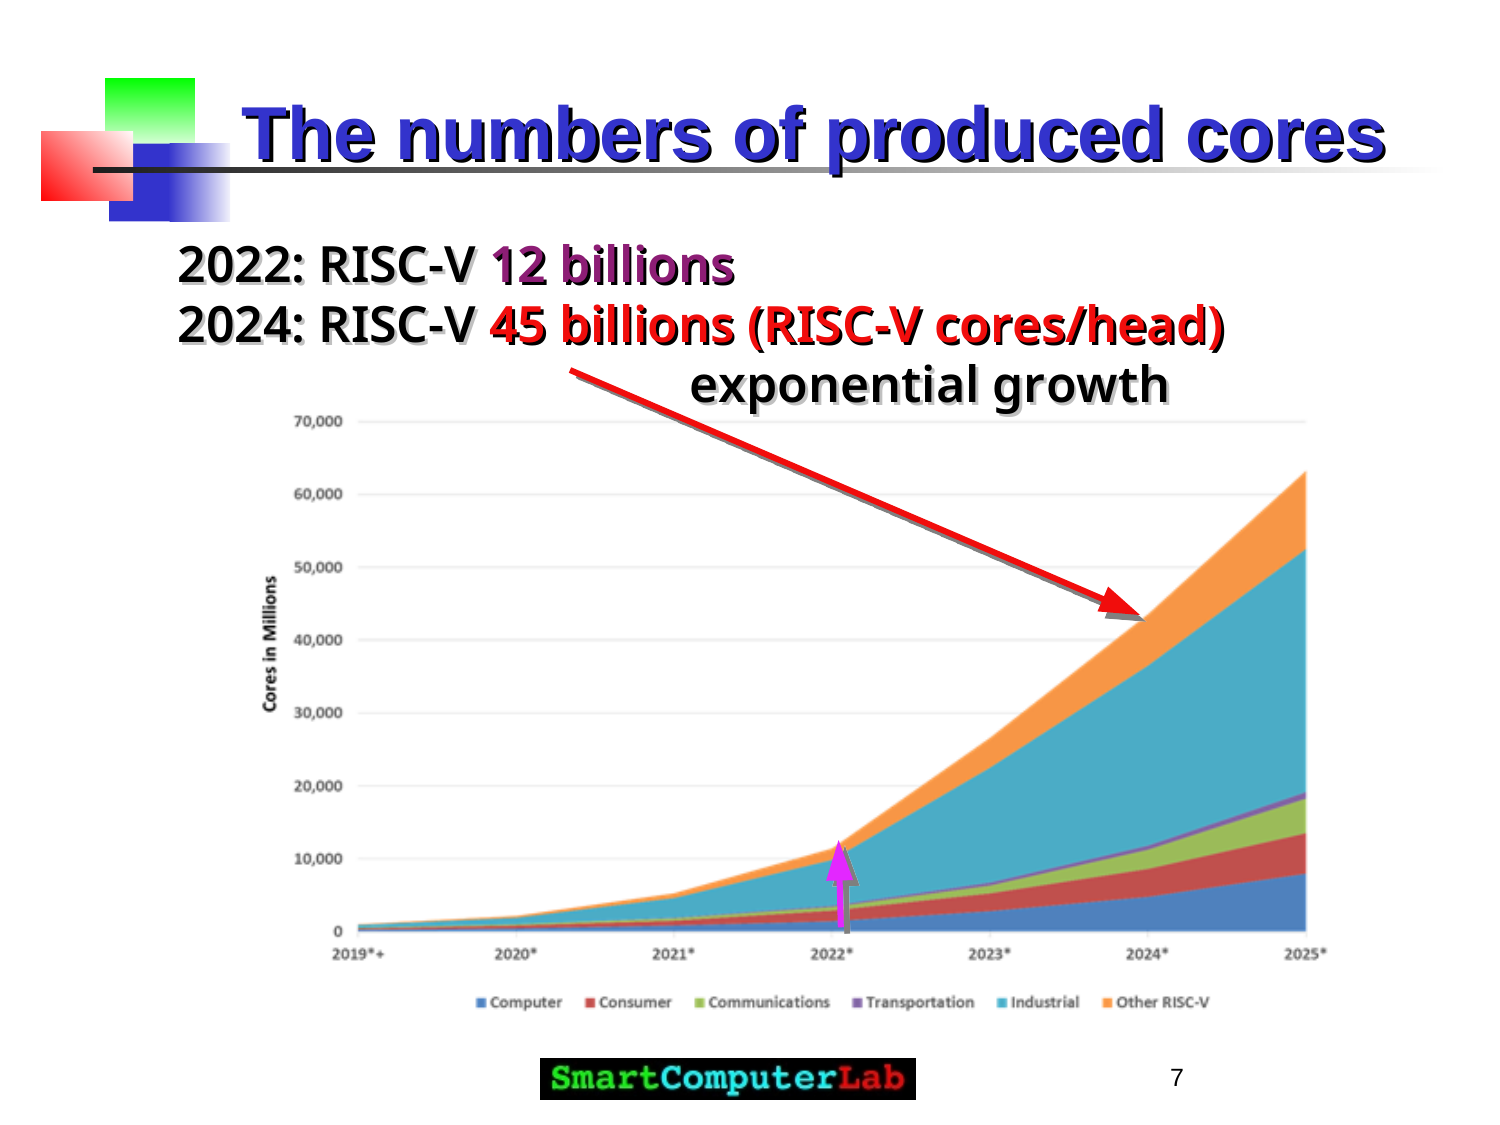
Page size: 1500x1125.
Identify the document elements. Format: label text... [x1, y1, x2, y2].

title The numbers of produced cores [203, 76, 1426, 183]
picture [540, 1058, 916, 1100]
text_box 2022: RISC-V 12 billions 2024: RISC-V 45 billions (RISC-V cores/head) exponential growth [150, 225, 1411, 421]
picture [185, 421, 1411, 1036]
